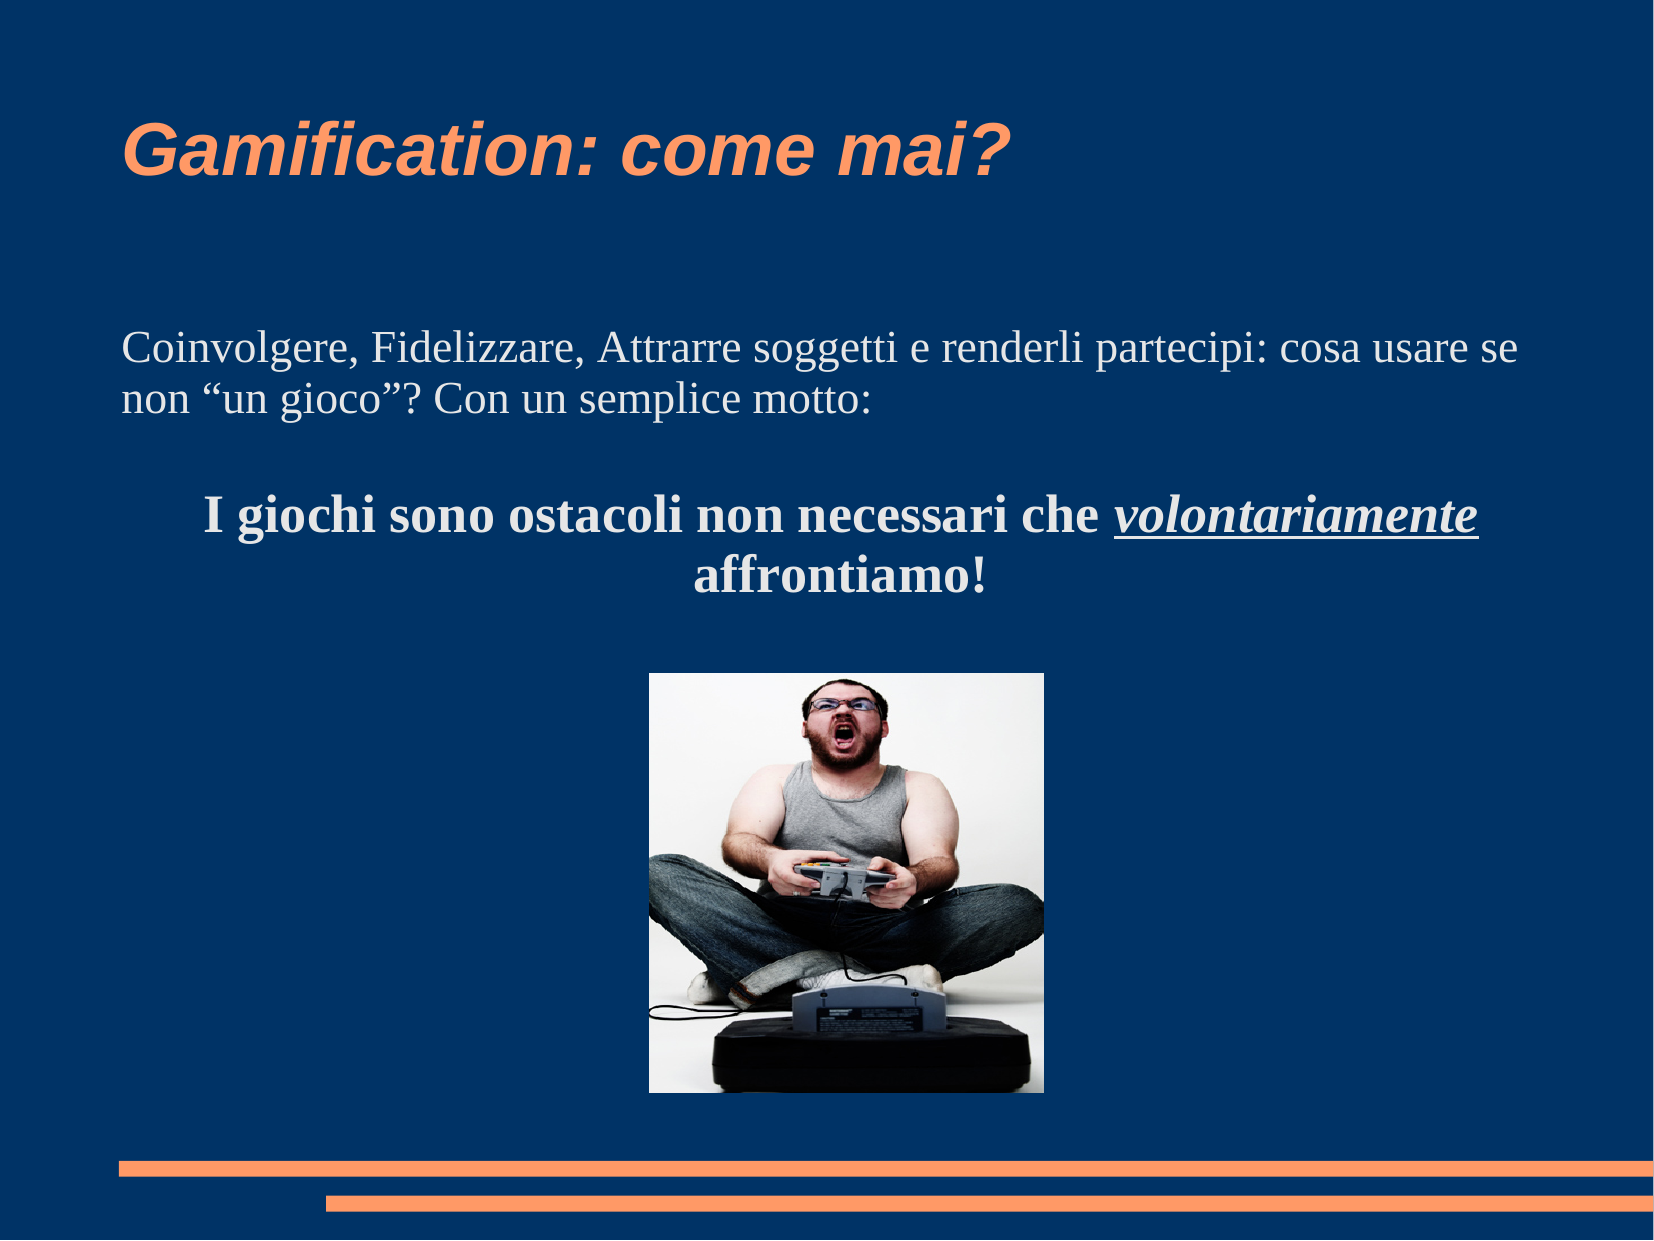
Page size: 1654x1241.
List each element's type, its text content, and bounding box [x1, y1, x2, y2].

title Gamification: come mai? [121, 46, 1534, 254]
list Coinvolgere, Fidelizzare, Attrarre soggetti e renderli partecipi: cosa usare se non “un gioco”? Con un semplice motto: I giochi sono ostacoli non necessari che volontariamente affrontiamo! [121, 322, 1561, 1132]
picture [649, 673, 1044, 1093]
